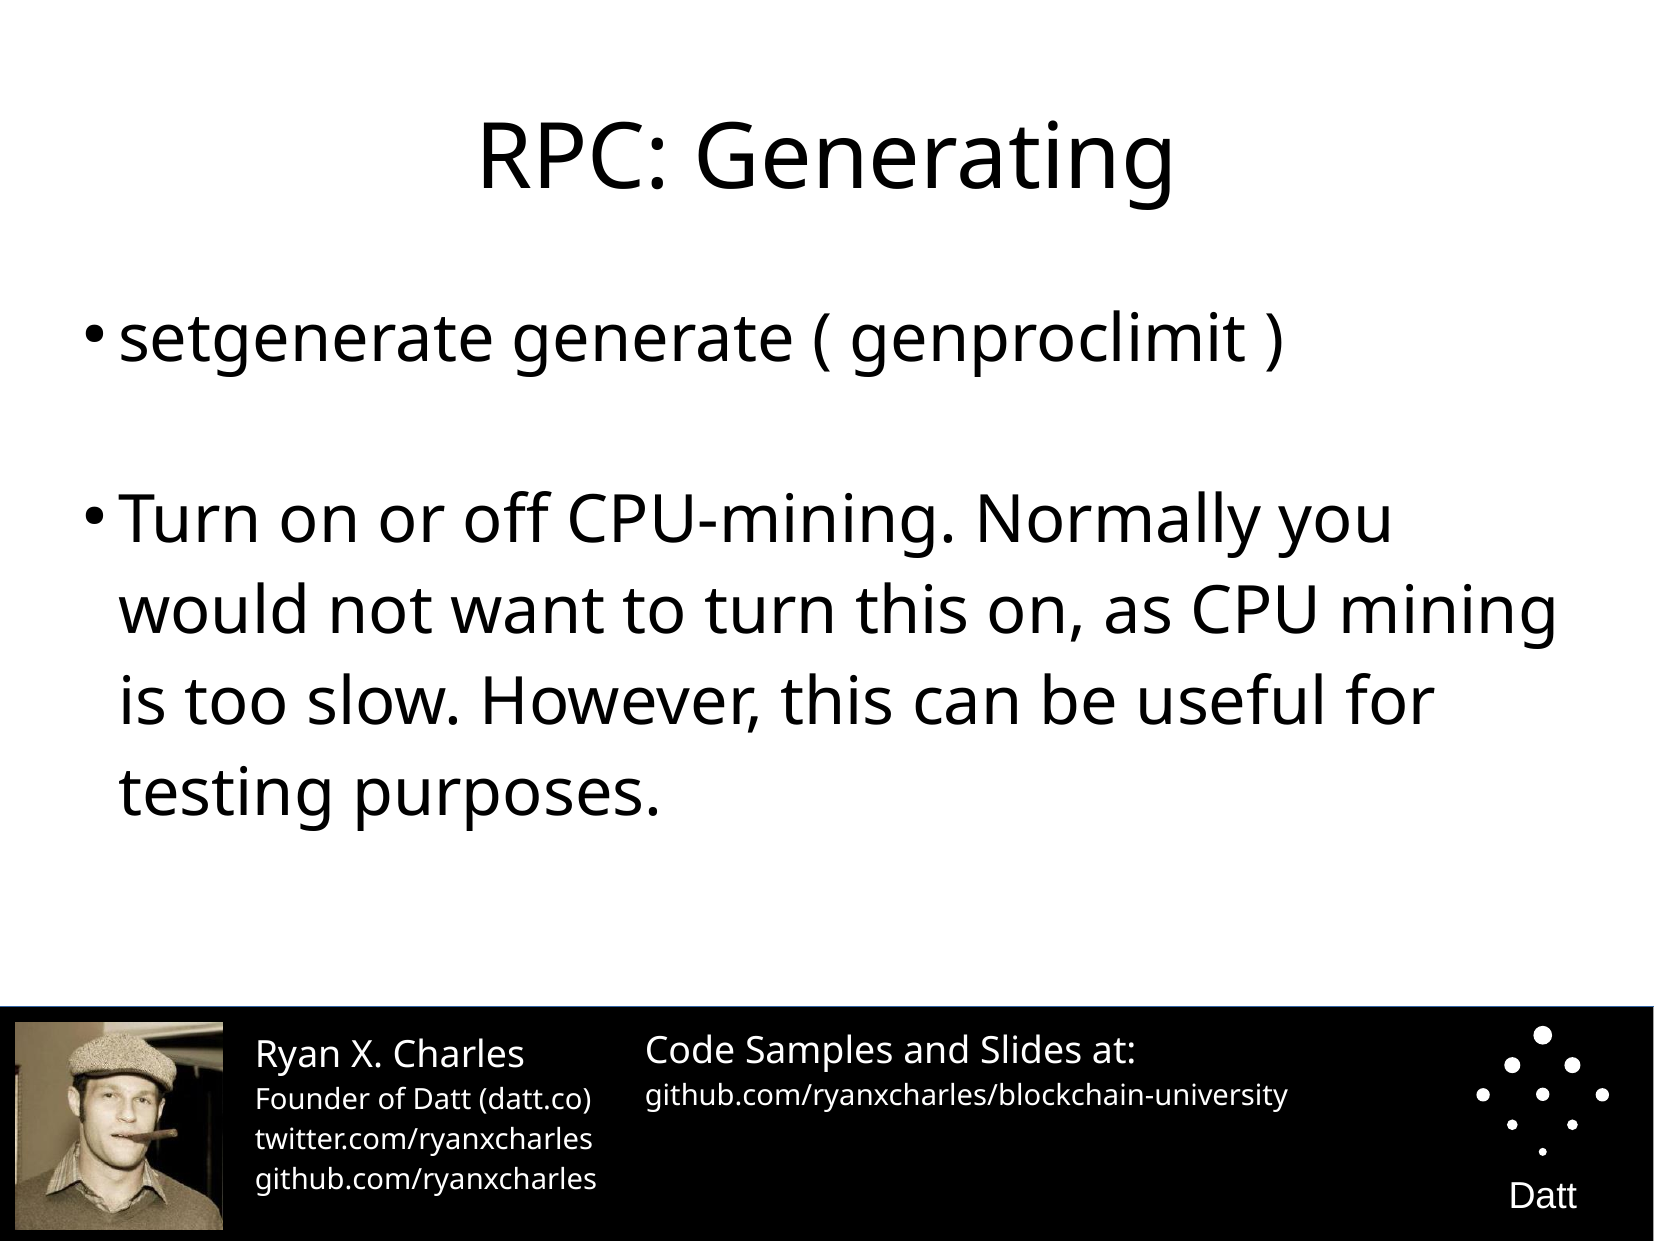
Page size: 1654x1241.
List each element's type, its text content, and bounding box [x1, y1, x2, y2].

subtitle setgenerate generate ( genproclimit ) Turn on or off CPU-mining. Normally you would not want to turn this on, as CPU mining is too slow. However, this can be useful for testing purposes. [82, 290, 1571, 1006]
picture [15, 1022, 223, 1231]
title RPC: Generating [82, 49, 1571, 257]
text_box Code Samples and Slides at: github.com/ryanxcharles/blockchain-university [630, 1015, 1403, 1156]
text_box Ryan X. Charles Founder of Datt (datt.co) twitter.com/ryanxcharles github.com/ryanxcharles [240, 1020, 976, 1241]
text_box Datt [1452, 1167, 1633, 1241]
text_box [0, 1006, 1654, 1241]
picture [1475, 1023, 1611, 1159]
